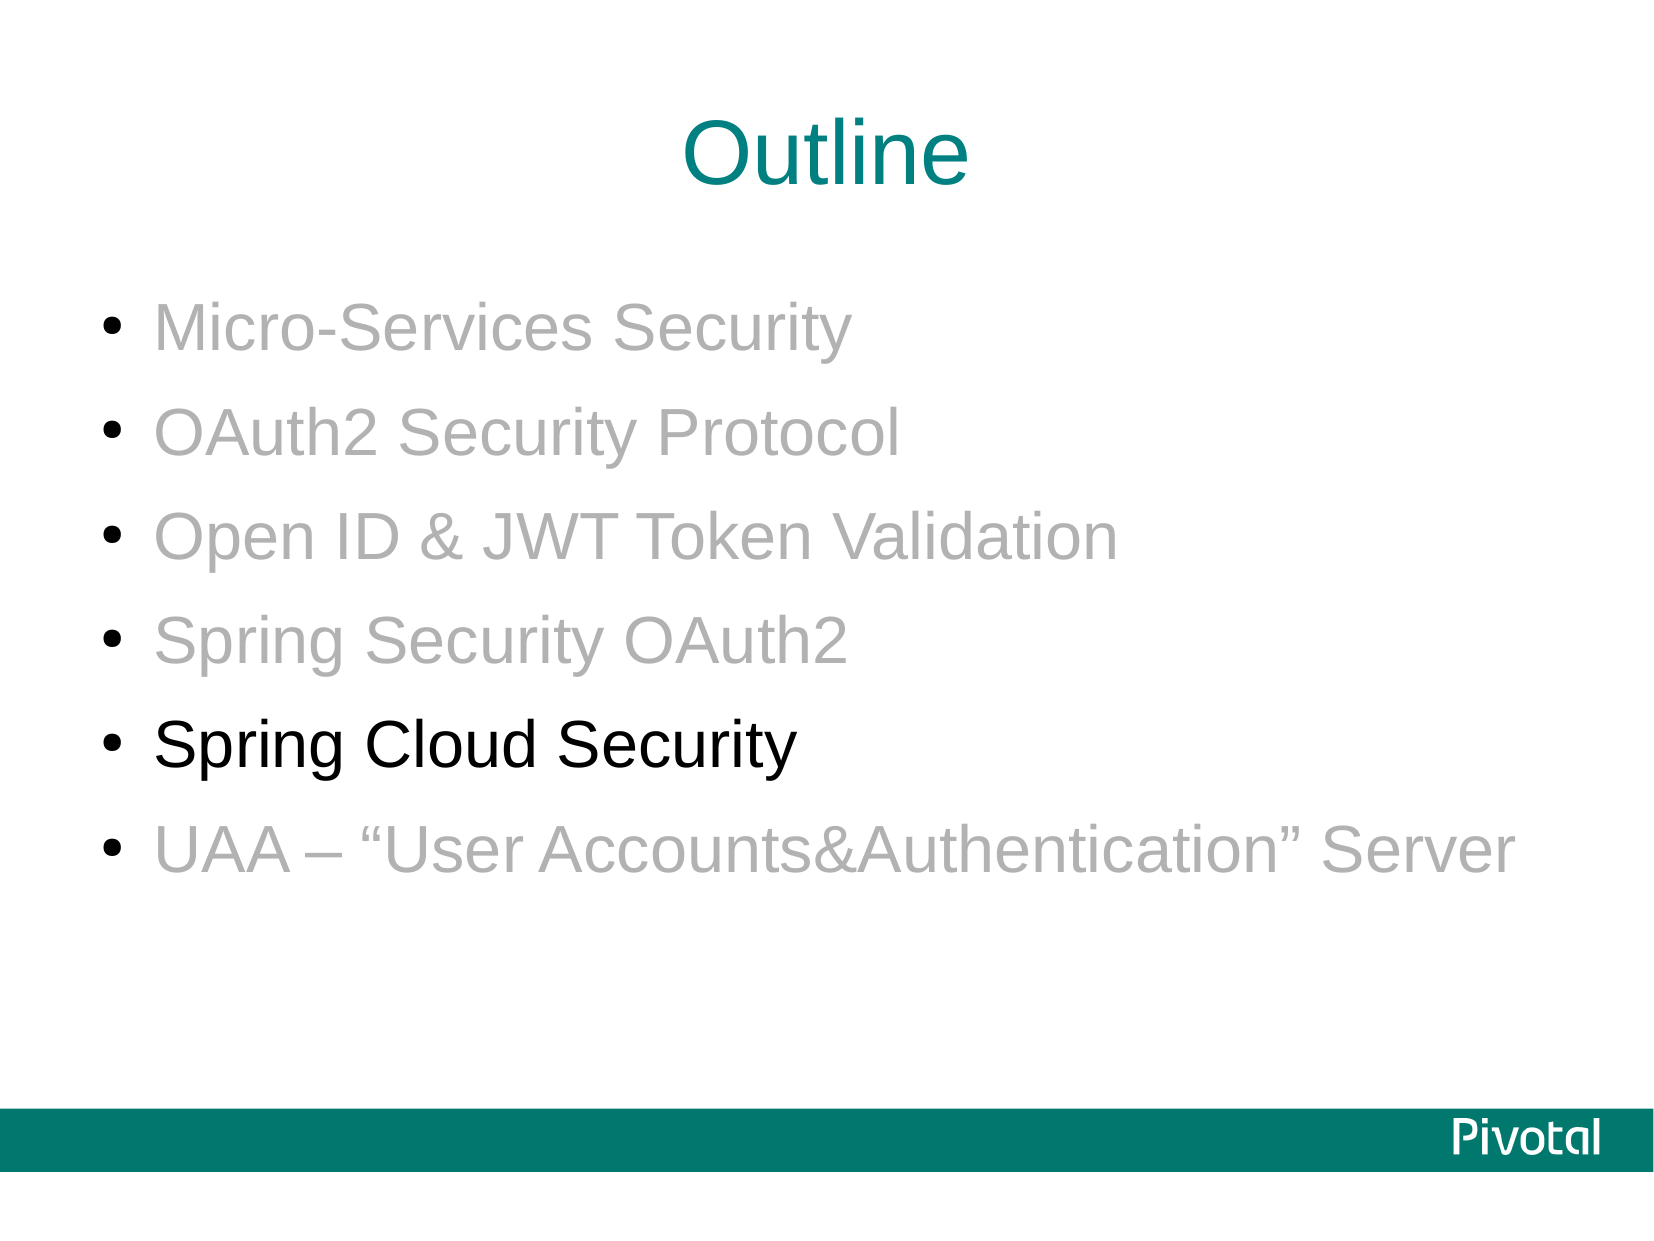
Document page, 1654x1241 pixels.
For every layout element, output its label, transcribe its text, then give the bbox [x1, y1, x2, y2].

title Outline [82, 49, 1571, 257]
picture [1452, 1115, 1601, 1158]
list Micro-Services Security OAuth2 Security Protocol Open ID & JWT Token Validation Spring Security OAuth2 Spring Cloud Security UAA – “User Accounts&Authentication” Server [82, 290, 1571, 1109]
